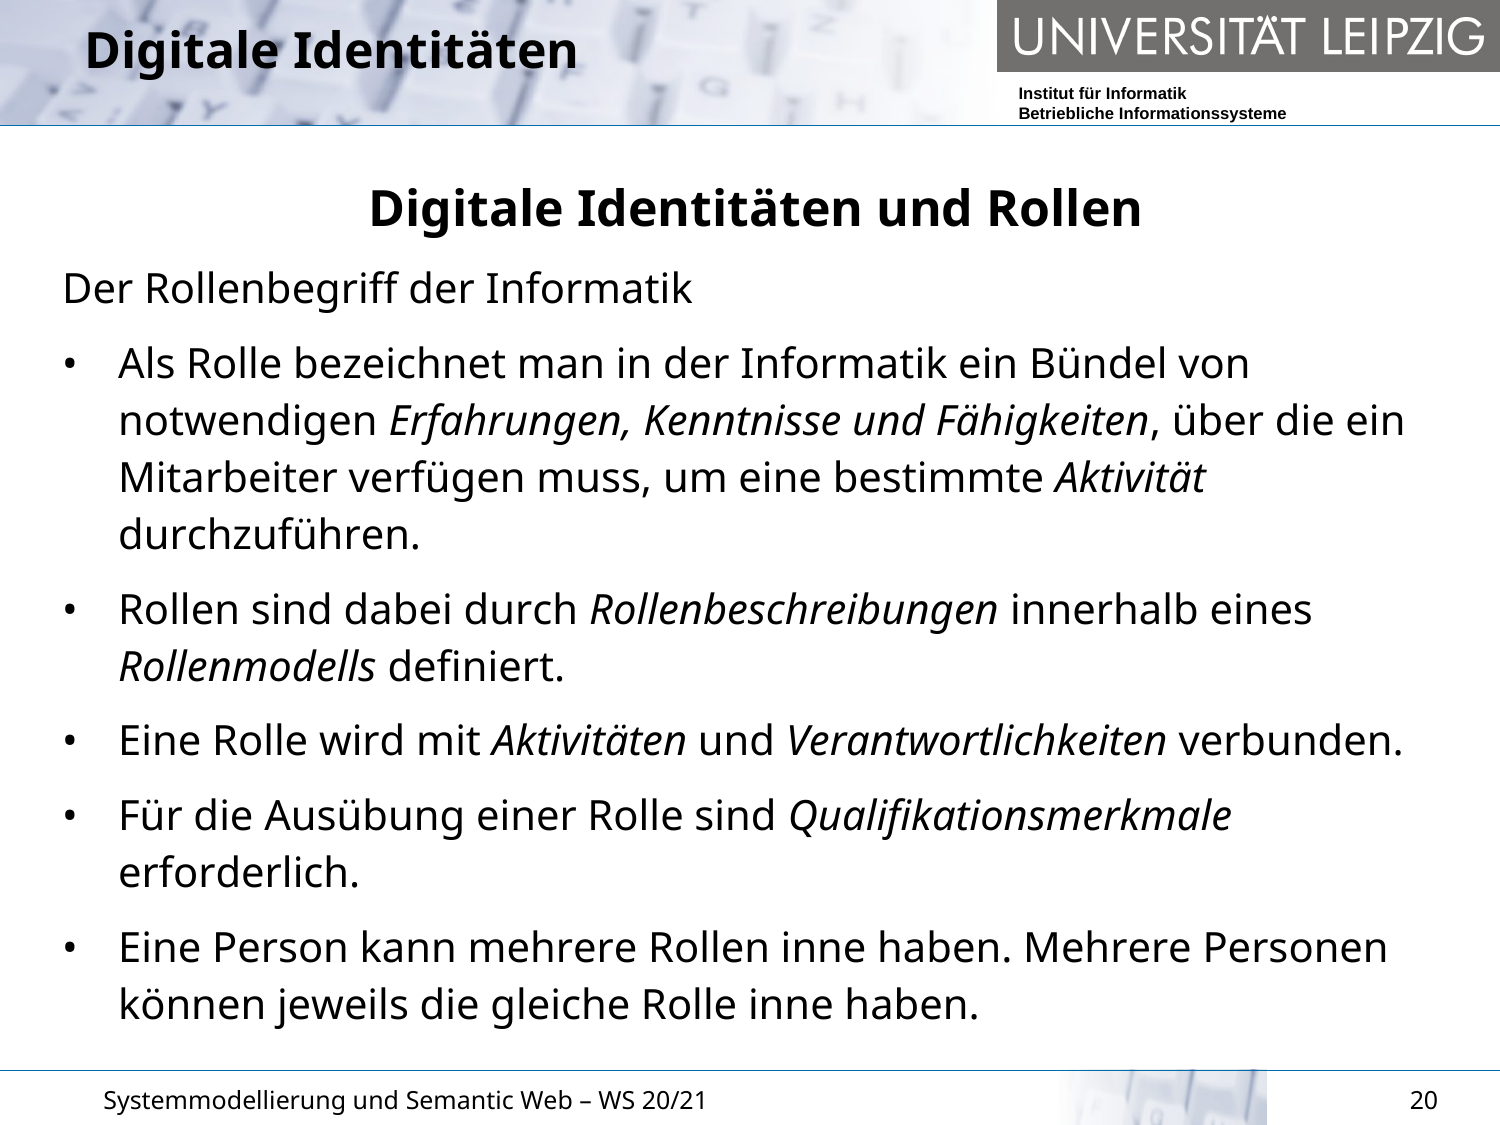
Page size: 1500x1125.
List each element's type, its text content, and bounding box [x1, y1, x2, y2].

picture [1057, 1071, 1267, 1125]
picture [0, 0, 1500, 125]
text_box Digitale Identitäten [69, 11, 595, 87]
list Digitale Identitäten und Rollen Der Rollenbegriff der Informatik Als Rolle bezeichnet man in der Informatik ein Bündel von notwendigen Erfahrungen, Kenntnisse und Fähigkeiten, über die ein Mitarbeiter verfügen muss, um eine bestimmte Aktivität durchzuführen. Rollen sind dabei durch Rollenbeschreibungen innerhalb eines Rollenmodells definiert. Eine Rolle wird mit Aktivitäten und Verantwortlichkeiten verbunden. Für die Ausübung einer Rolle sind Qualifikationsmerkmale erforderlich. Eine Person kann mehrere Rollen inne haben. Mehrere Personen können jeweils die gleiche Rolle inne haben. [47, 165, 1465, 1050]
